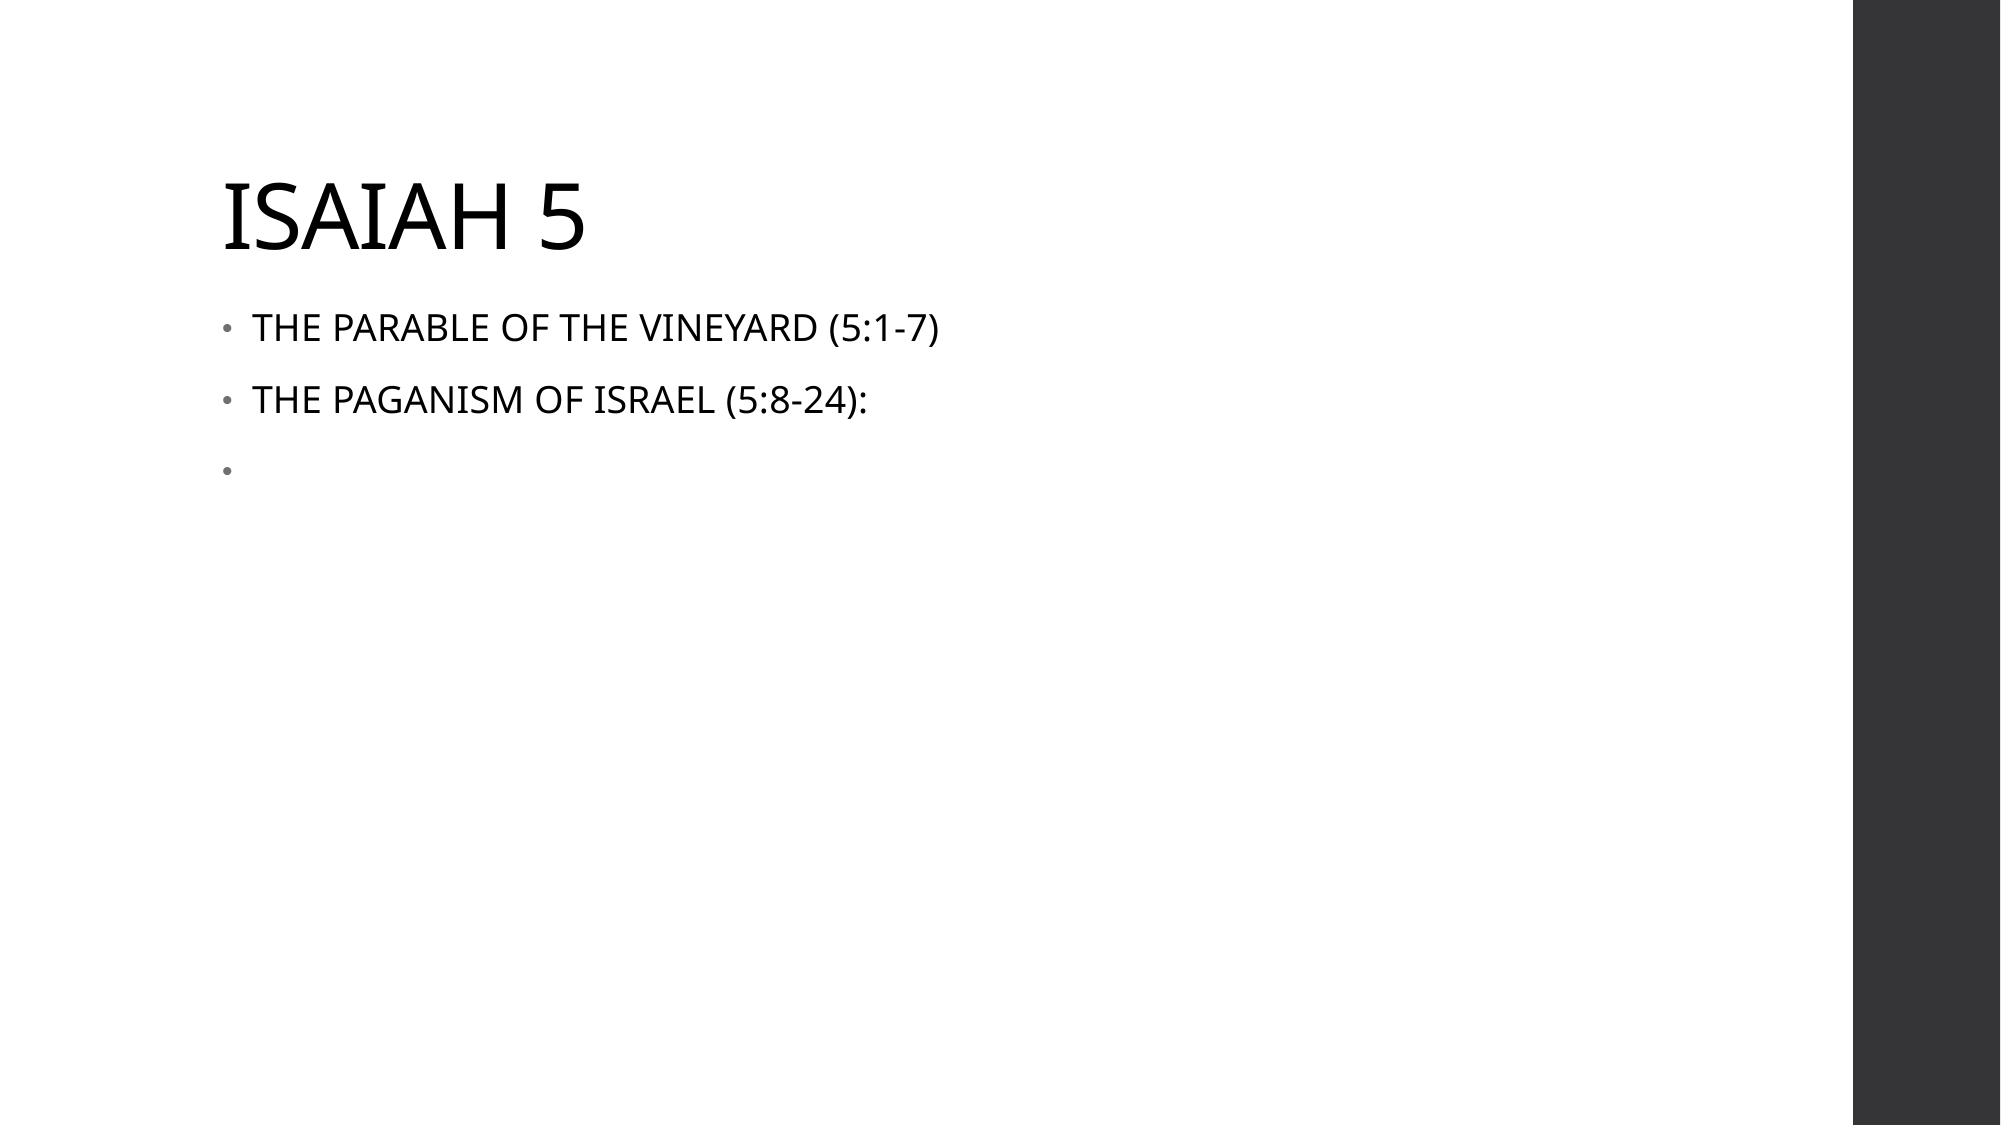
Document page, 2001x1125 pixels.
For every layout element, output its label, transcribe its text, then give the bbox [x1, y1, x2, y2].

title ISAIAH 5 [206, 60, 1797, 278]
list THE PARABLE OF THE VINEYARD (5:1-7) THE PAGANISM OF ISRAEL (5:8-24): [206, 299, 1617, 1014]
